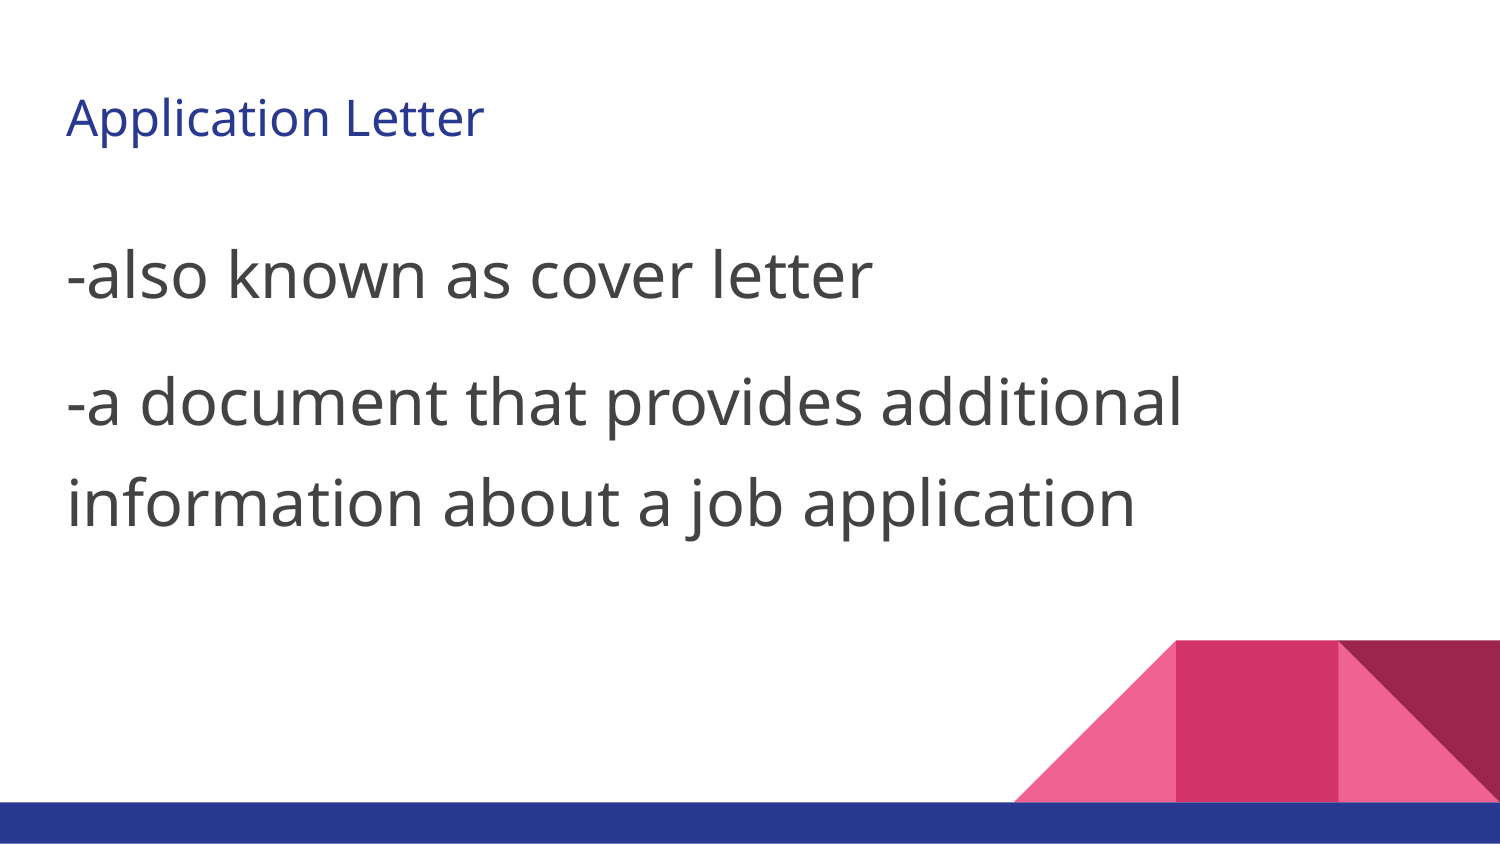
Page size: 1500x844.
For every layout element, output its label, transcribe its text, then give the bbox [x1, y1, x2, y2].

title Application Letter [51, 67, 1449, 167]
list -also known as cover letter -a document that provides additional information about a job application [51, 201, 1449, 750]
